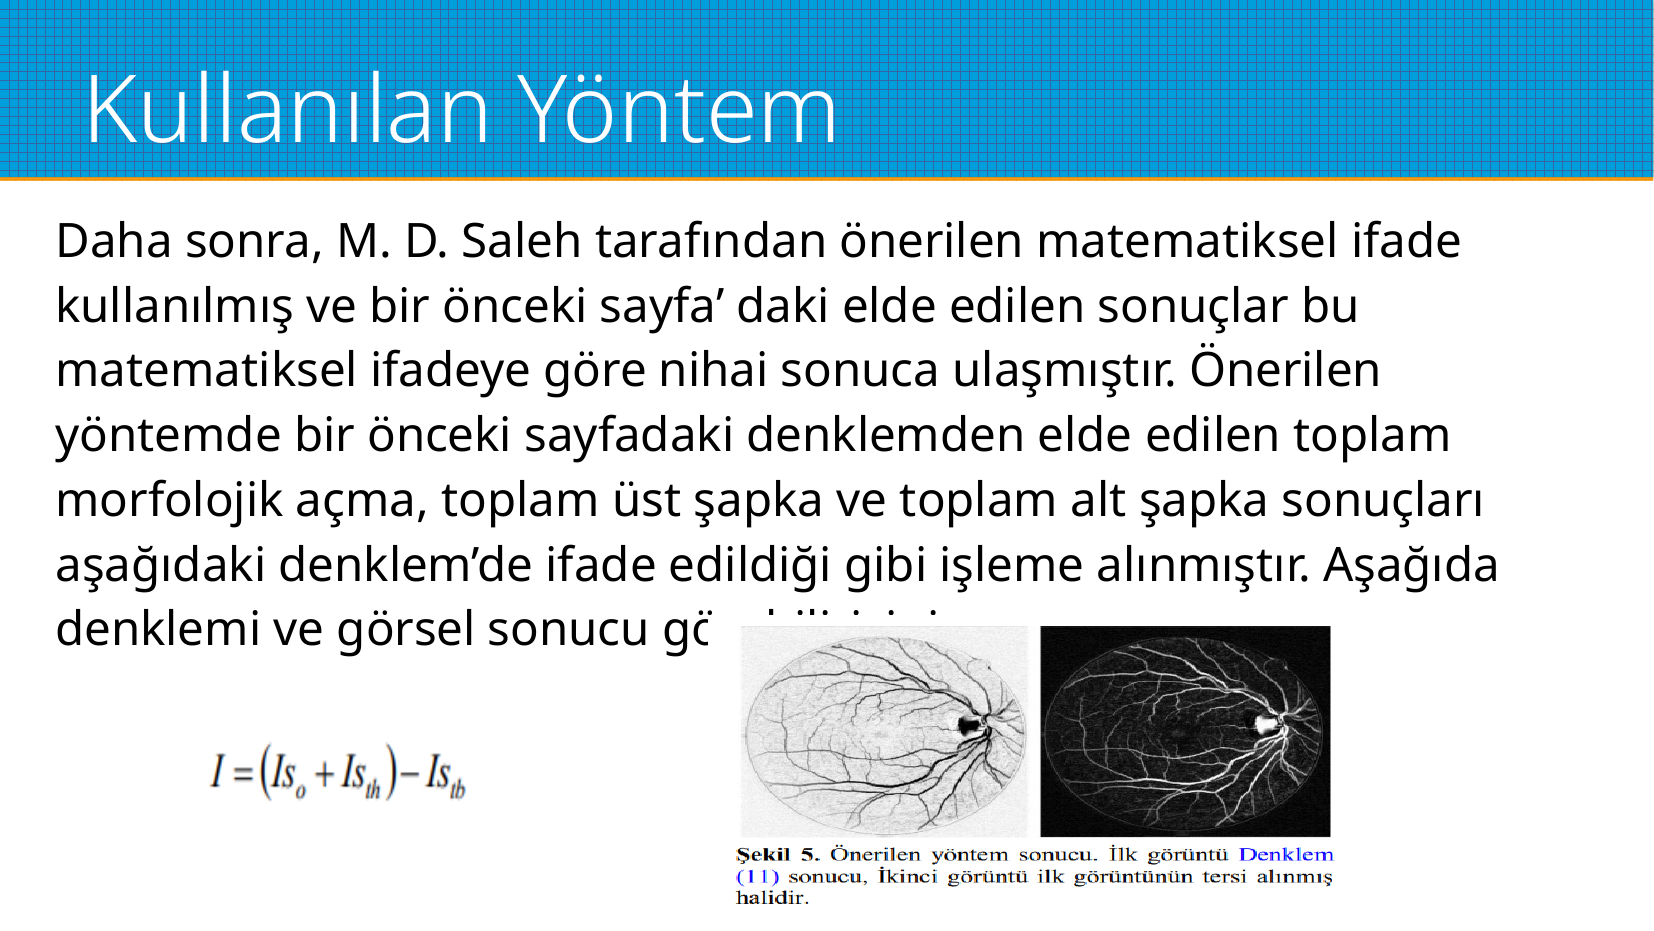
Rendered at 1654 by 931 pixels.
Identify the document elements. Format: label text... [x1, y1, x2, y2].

picture [708, 615, 1359, 916]
title Kullanılan Yöntem [82, 14, 1571, 171]
list Daha sonra, M. D. Saleh tarafından önerilen matematiksel ifade kullanılmış ve bir önceki sayfa’ daki elde edilen sonuçlar bu matematiksel ifadeye göre nihai sonuca ulaşmıştır. Önerilen yöntemde bir önceki sayfadaki denklemden elde edilen toplam morfolojik açma, toplam üst şapka ve toplam alt şapka sonuçları aşağıdaki denklem’de ifade edildiği gibi işleme alınmıştır. Aşağıda denklemi ve görsel sonucu görebilirisiniz. [55, 206, 1536, 663]
picture [129, 708, 650, 827]
